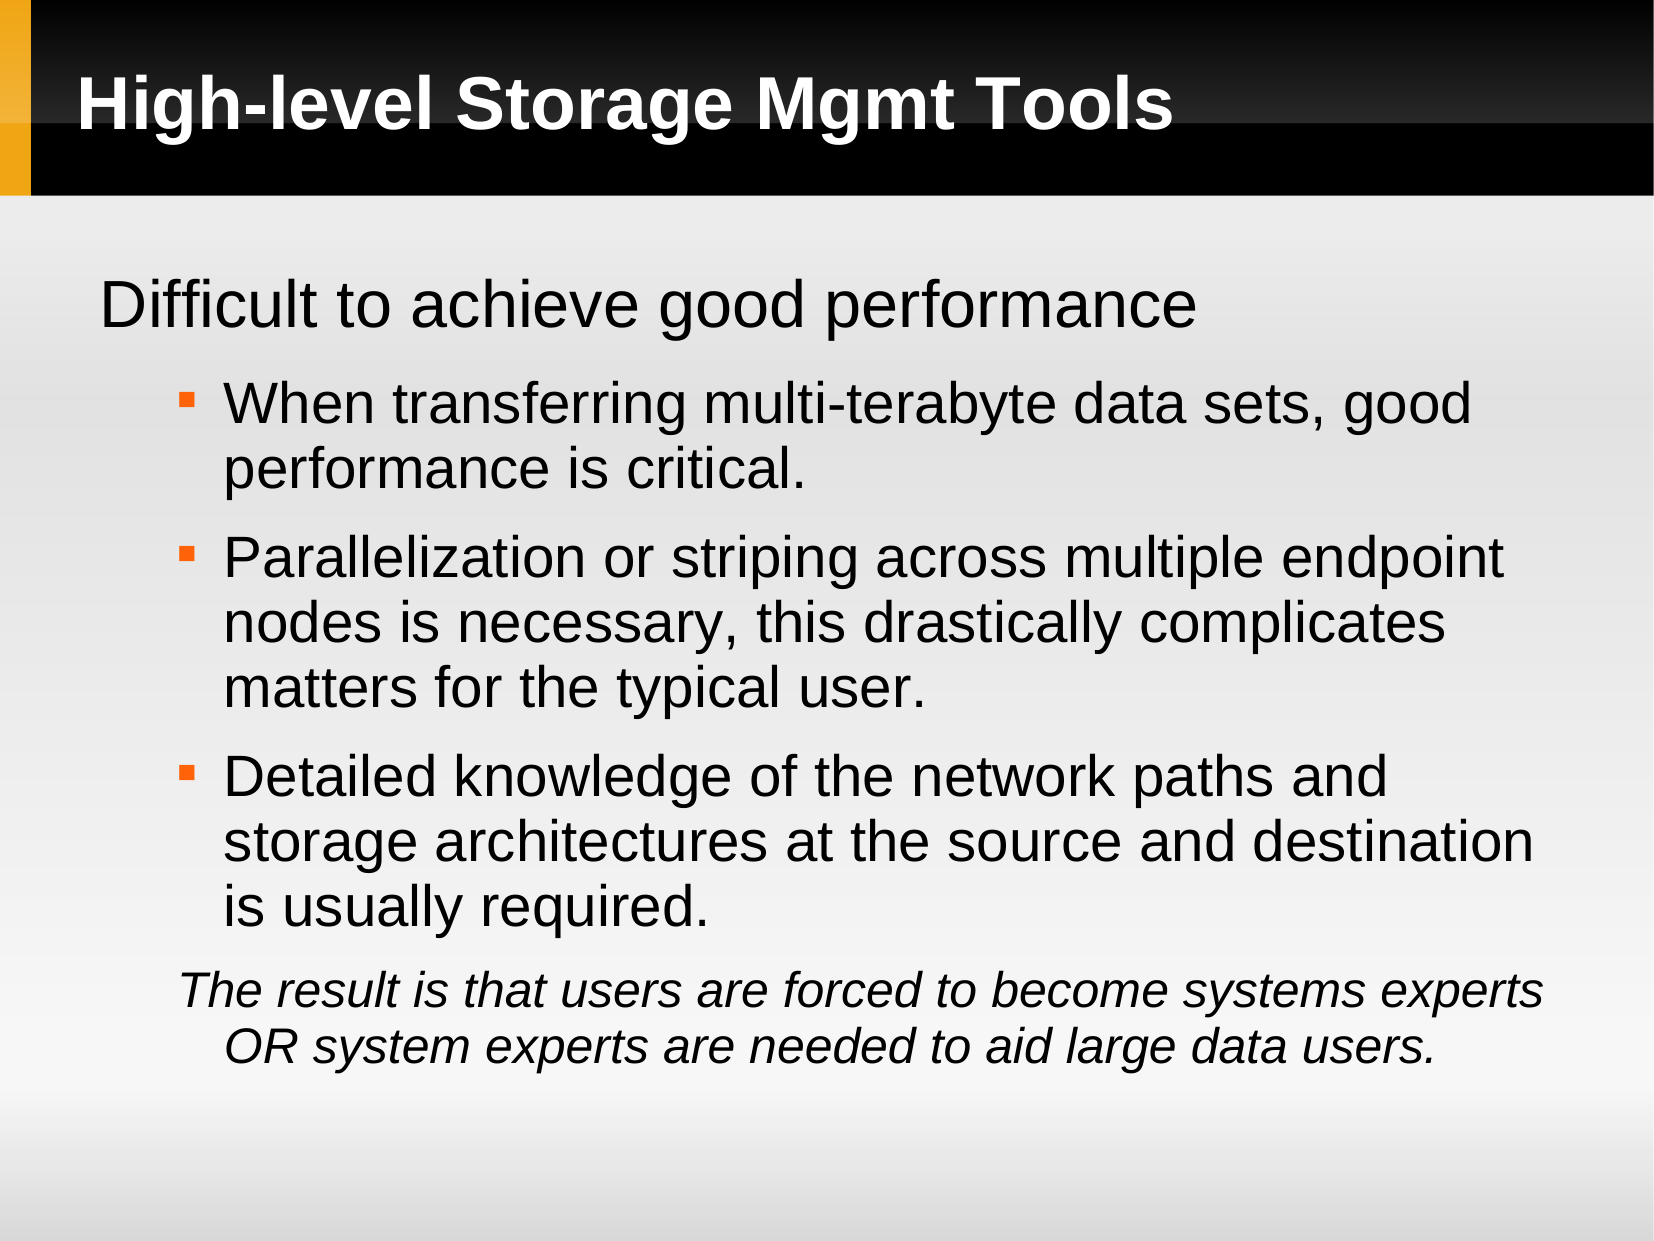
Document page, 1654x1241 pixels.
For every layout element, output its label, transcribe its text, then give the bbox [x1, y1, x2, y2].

list Difficult to achieve good performance When transferring multi-terabyte data sets, good performance is critical. Parallelization or striping across multiple endpoint nodes is necessary, this drastically complicates matters for the typical user. Detailed knowledge of the network paths and storage architectures at the source and destination is usually required. The result is that users are forced to become systems experts OR system experts are needed to aid large data users. [82, 266, 1576, 1241]
picture [0, 0, 1654, 1241]
title High-level Storage Mgmt Tools [76, 7, 1565, 200]
